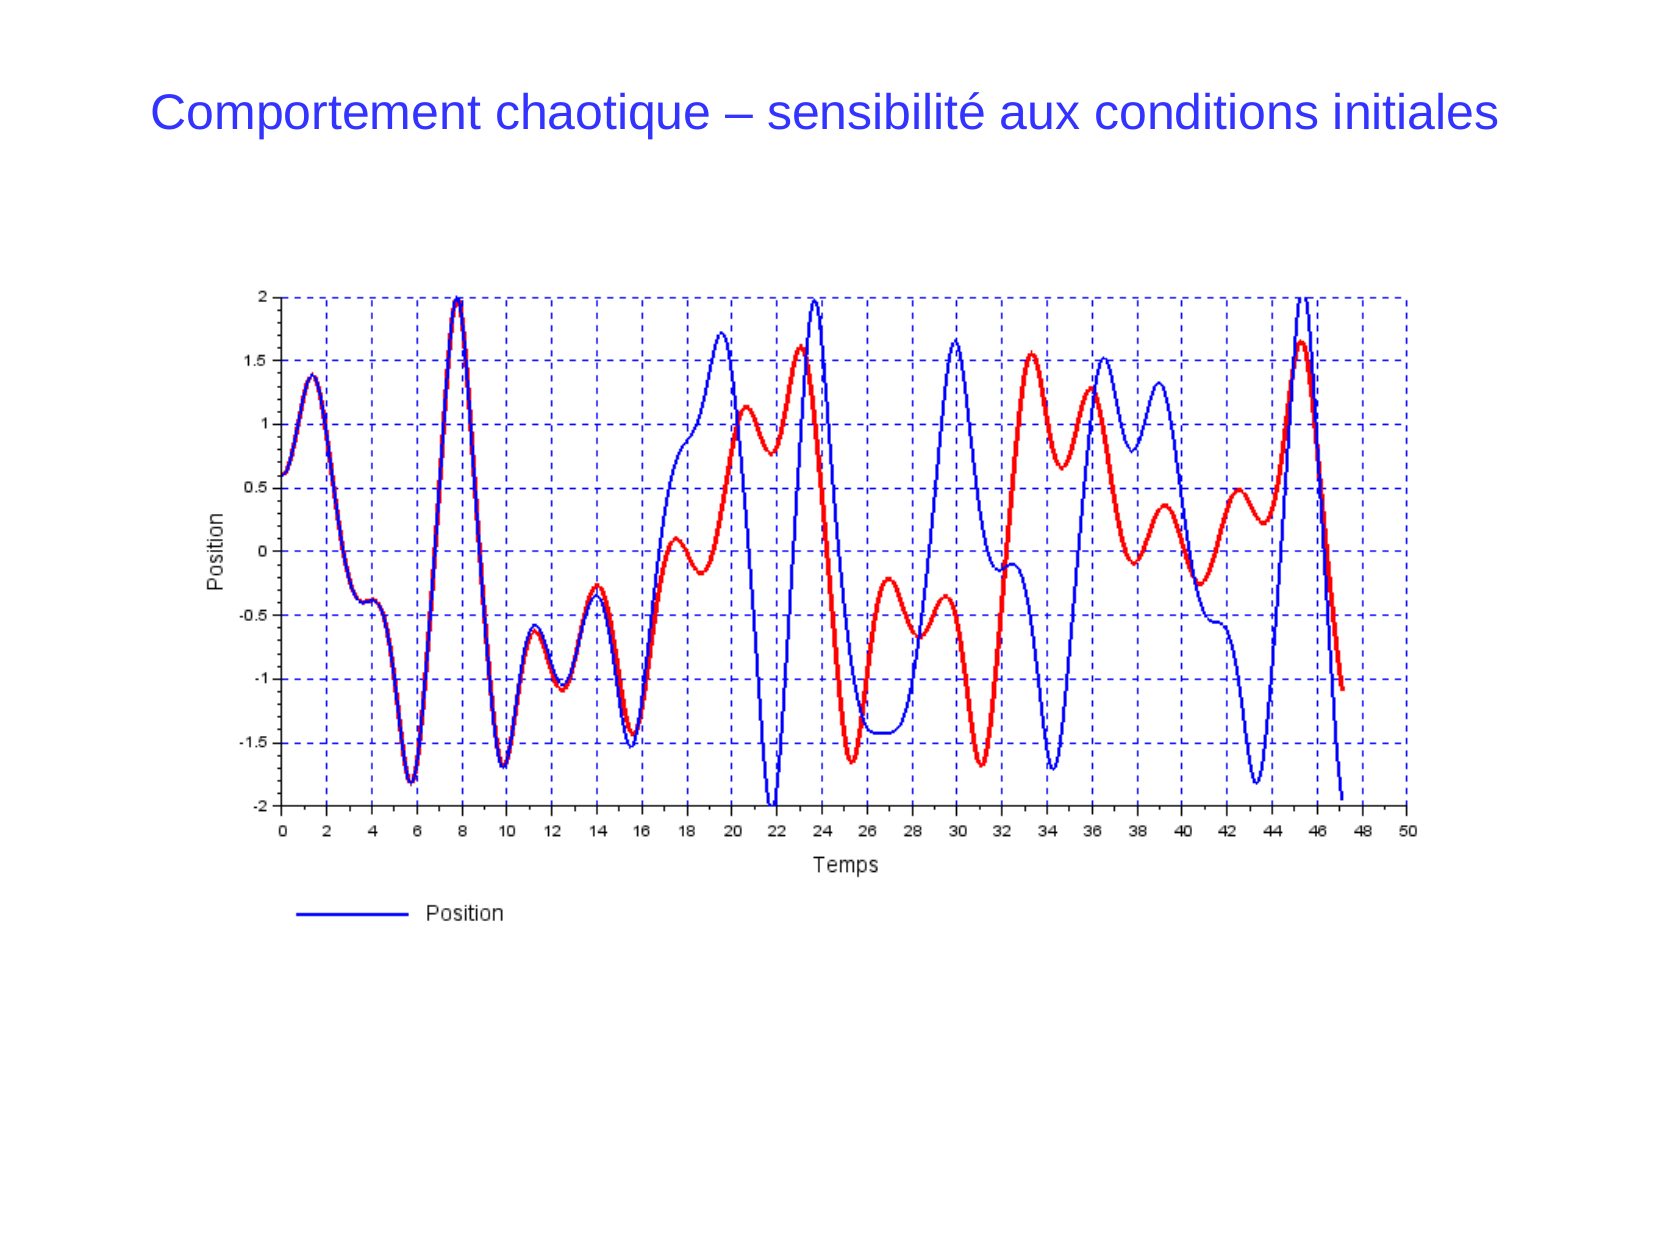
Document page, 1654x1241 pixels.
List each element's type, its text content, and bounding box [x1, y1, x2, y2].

picture [162, 277, 1453, 957]
text_box Comportement chaotique – sensibilité aux conditions initiales [135, 76, 1565, 148]
